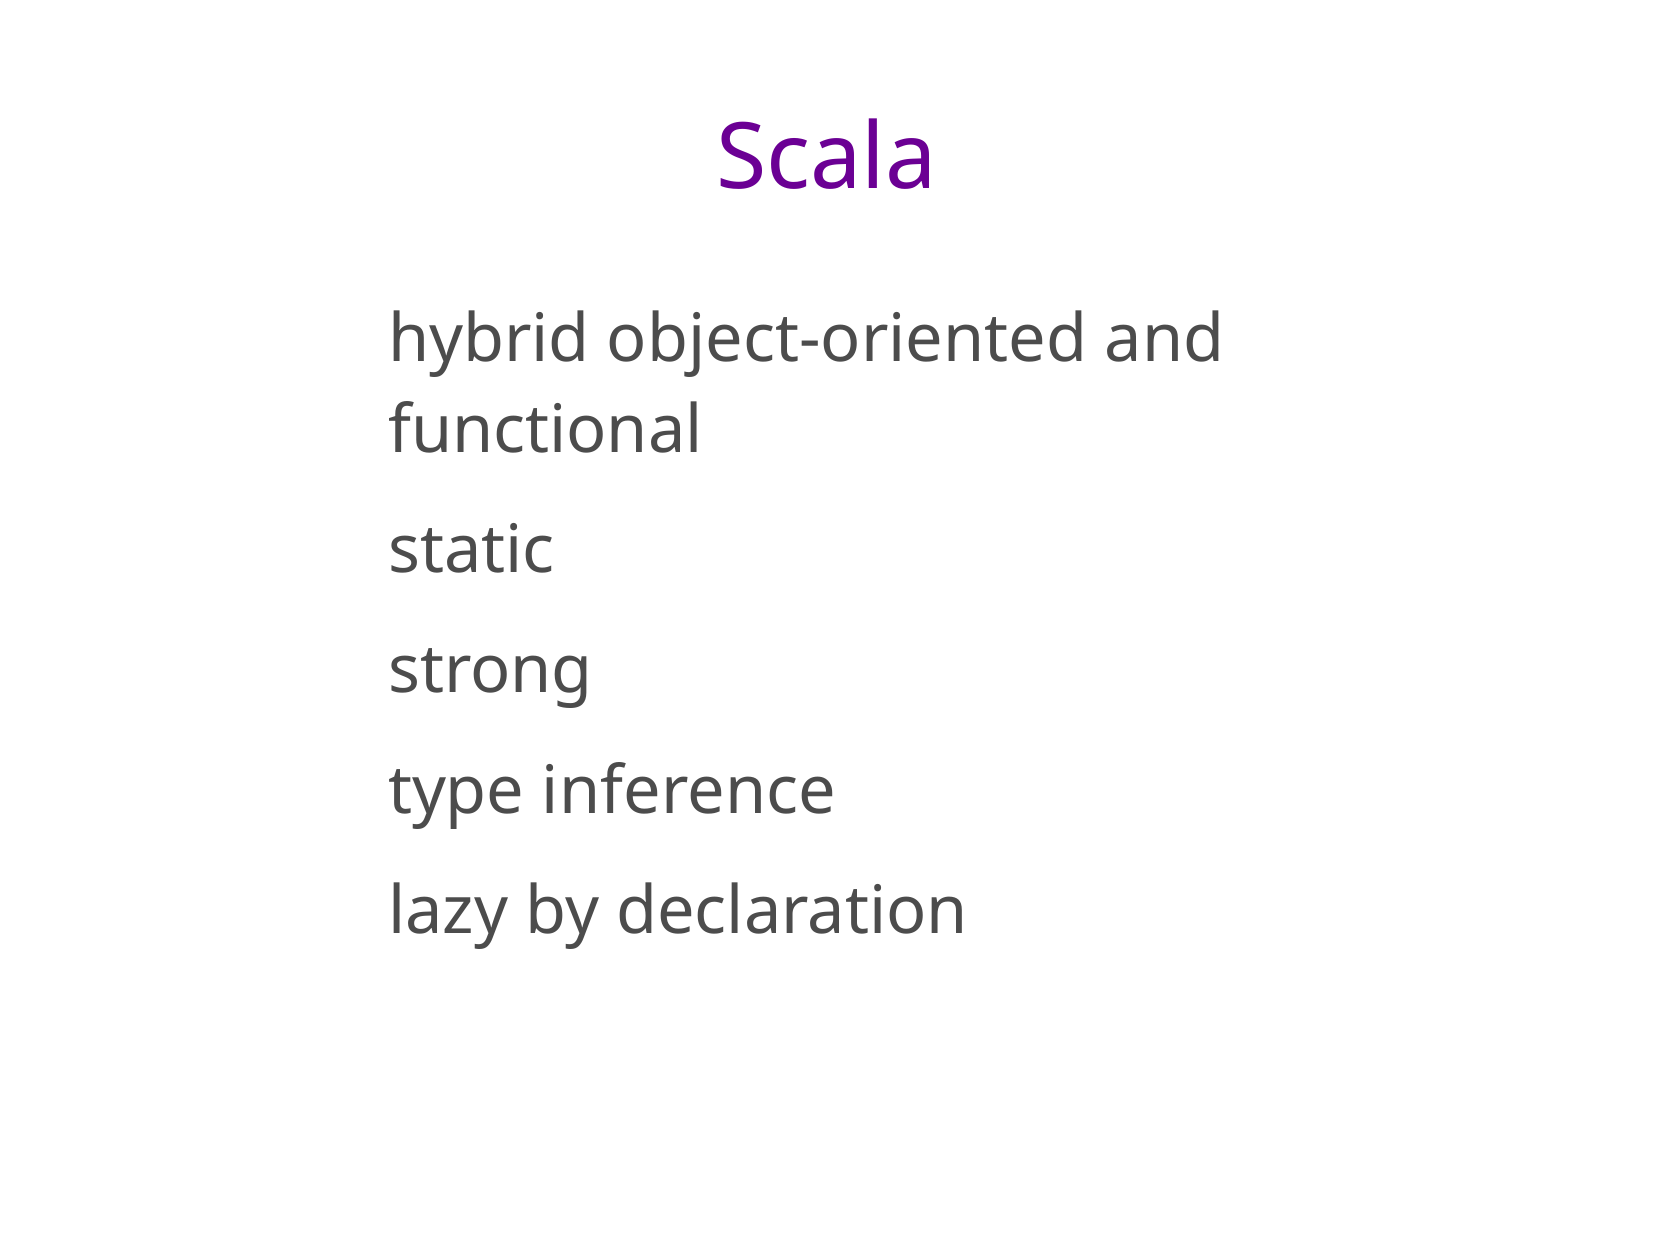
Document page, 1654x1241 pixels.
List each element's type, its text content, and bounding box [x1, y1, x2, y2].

list hybrid object-oriented and functional static strong type inference lazy by declaration [317, 290, 1337, 1010]
title Scala [82, 49, 1571, 257]
